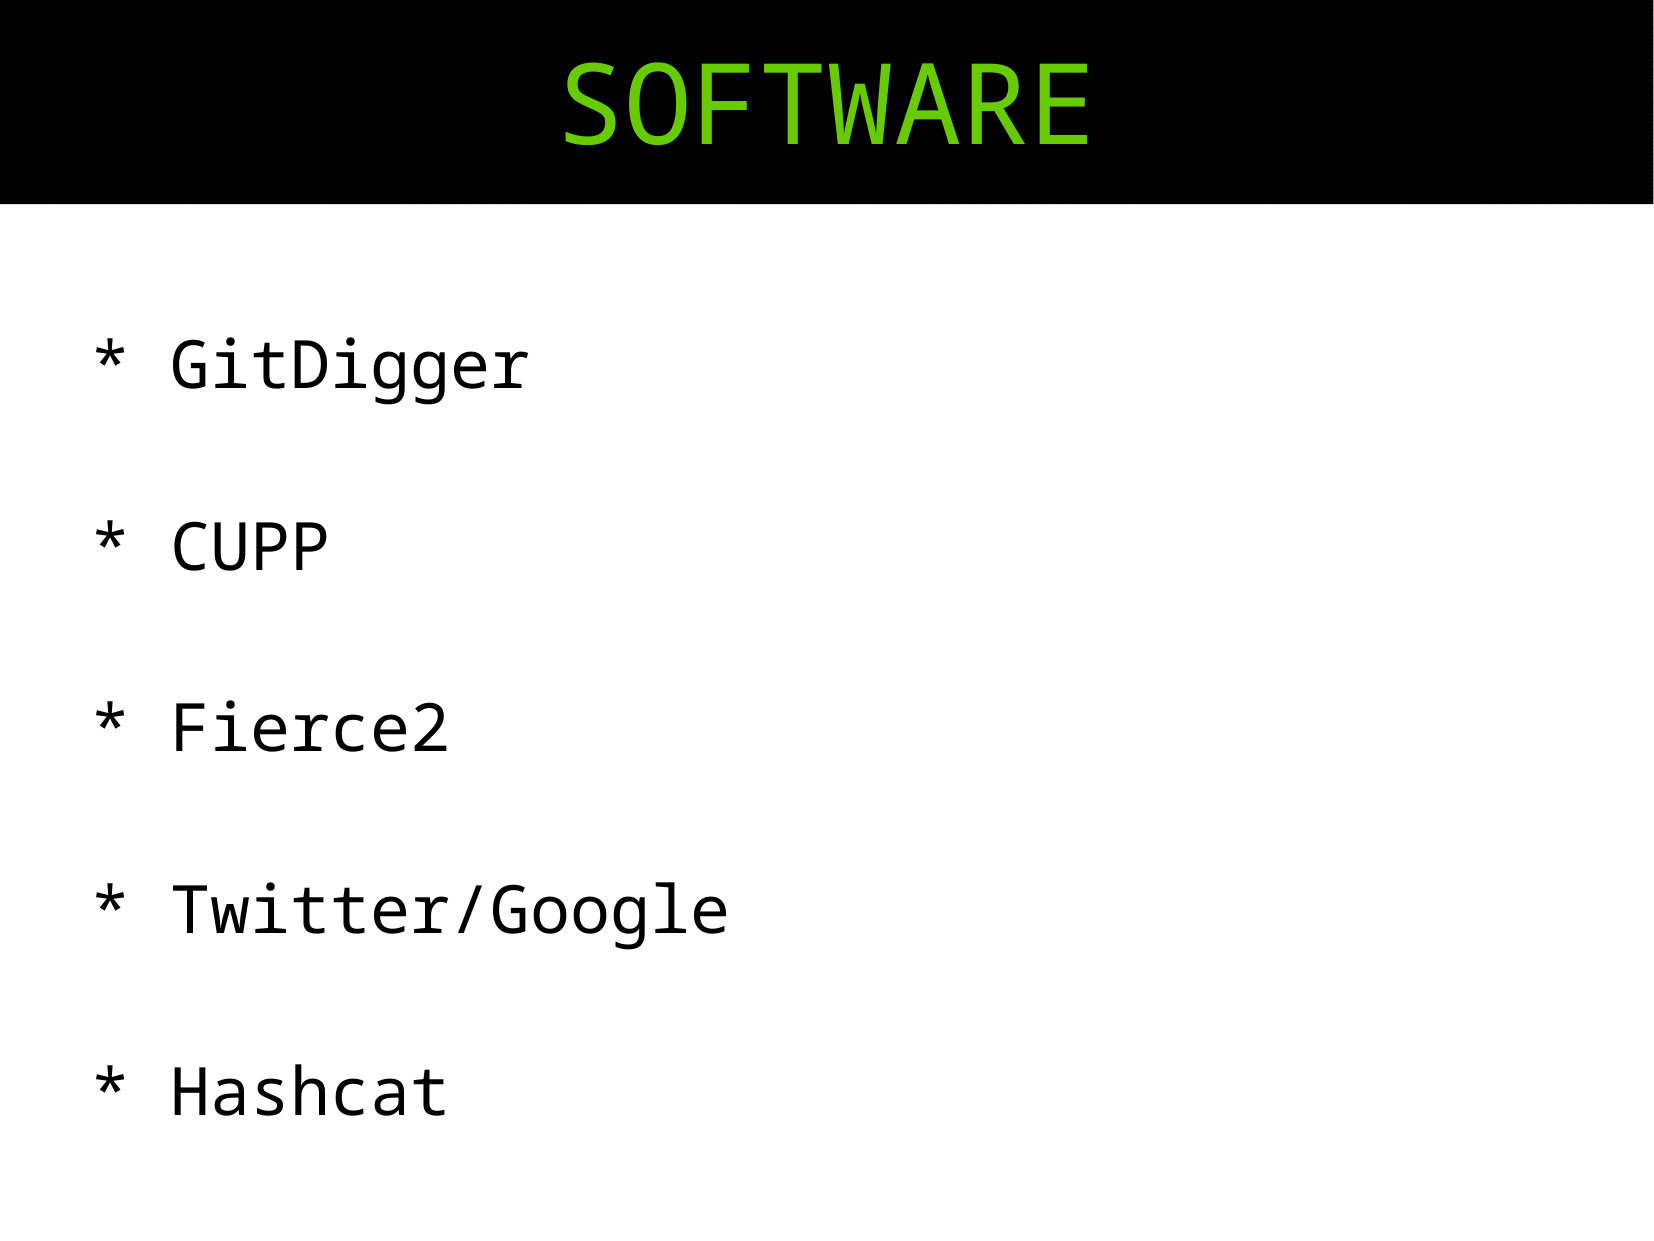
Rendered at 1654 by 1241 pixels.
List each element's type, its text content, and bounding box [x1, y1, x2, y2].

subtitle * GitDigger * CUPP * Fierce2 * Twitter/Google * Hashcat [90, 305, 1621, 1146]
title SOFTWARE [0, 0, 1654, 205]
